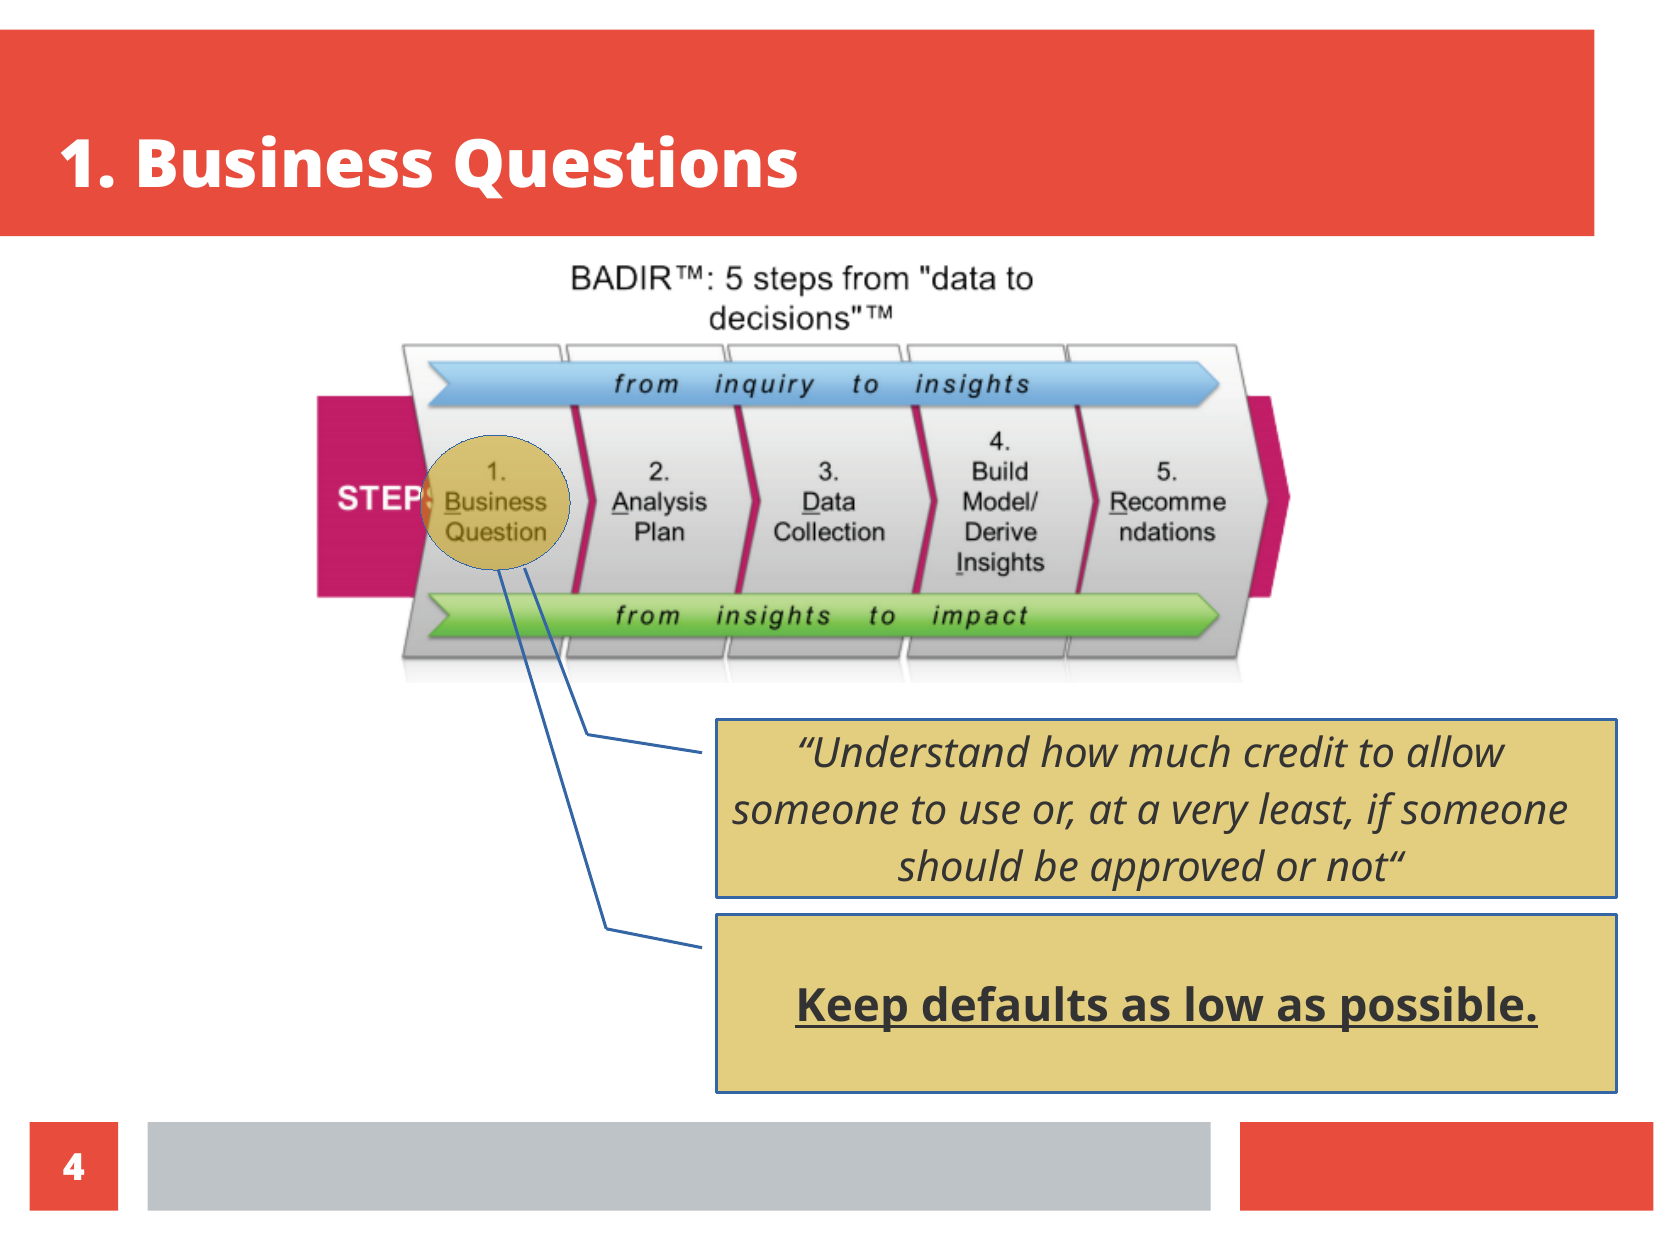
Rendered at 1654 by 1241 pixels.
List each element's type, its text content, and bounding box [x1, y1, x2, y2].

text_box Keep defaults as low as possible. [717, 915, 1617, 1092]
text_box [420, 435, 571, 571]
text_box “Understand how much credit to allow someone to use or, at a very least, if someone should be approved or not“ [714, 720, 1587, 898]
picture [285, 259, 1321, 683]
text_box [1587, 720, 1617, 897]
title 1. Business Questions [59, 59, 1595, 207]
text_box [524, 568, 703, 753]
